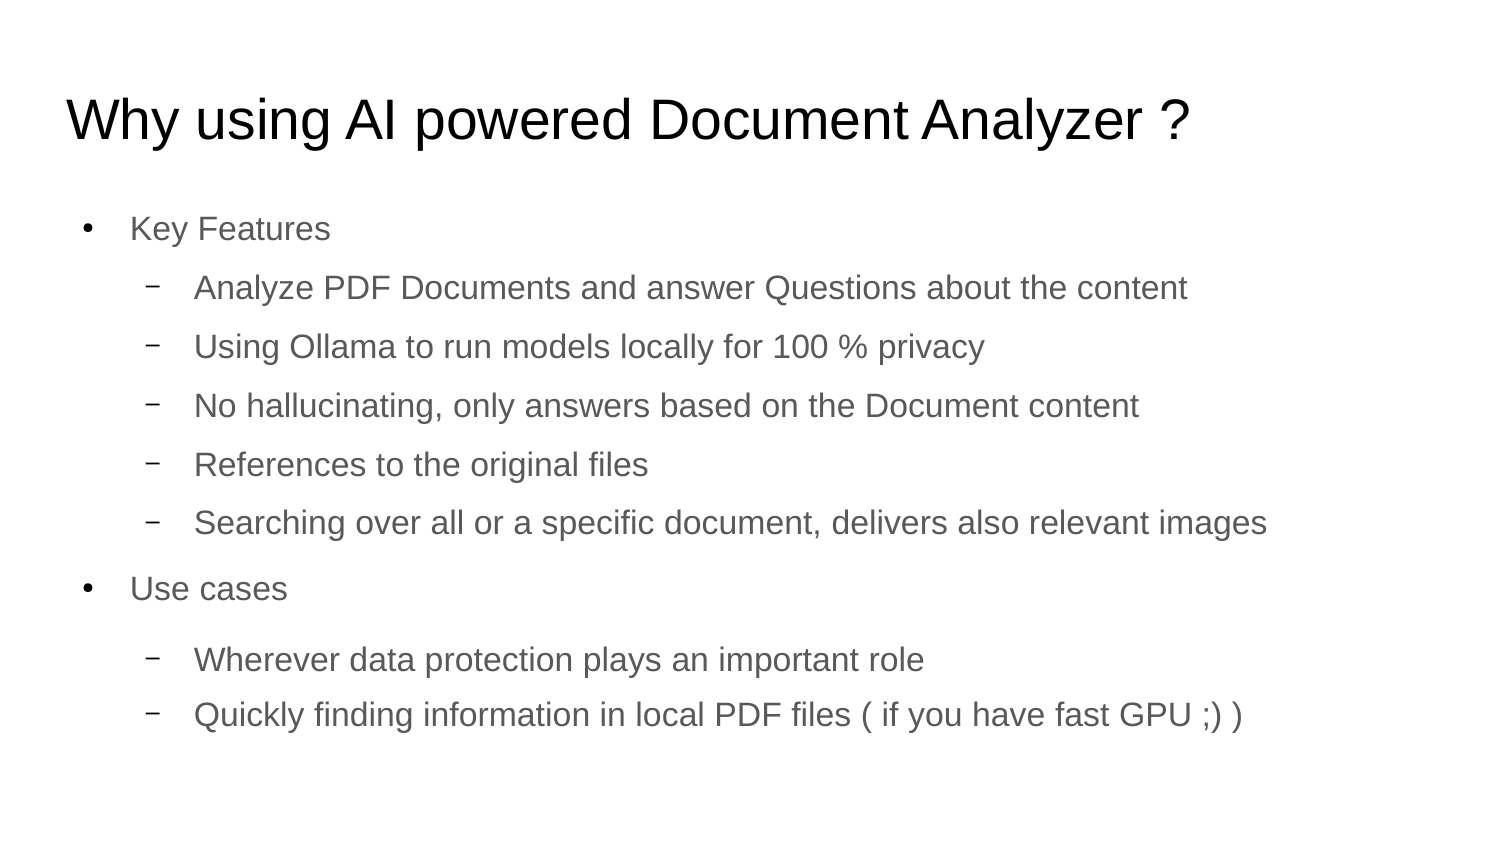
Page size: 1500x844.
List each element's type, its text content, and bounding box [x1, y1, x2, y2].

list Key Features Analyze PDF Documents and answer Questions about the content Using Ollama to run models locally for 100 % privacy No hallucinating, only answers based on the Document content References to the original files Searching over all or a specific document, delivers also relevant images Use cases Wherever data protection plays an important role Quickly finding information in local PDF files ( if you have fast GPU ;) ) [51, 189, 1449, 750]
title Why using AI powered Document Analyzer ? [51, 72, 1449, 167]
